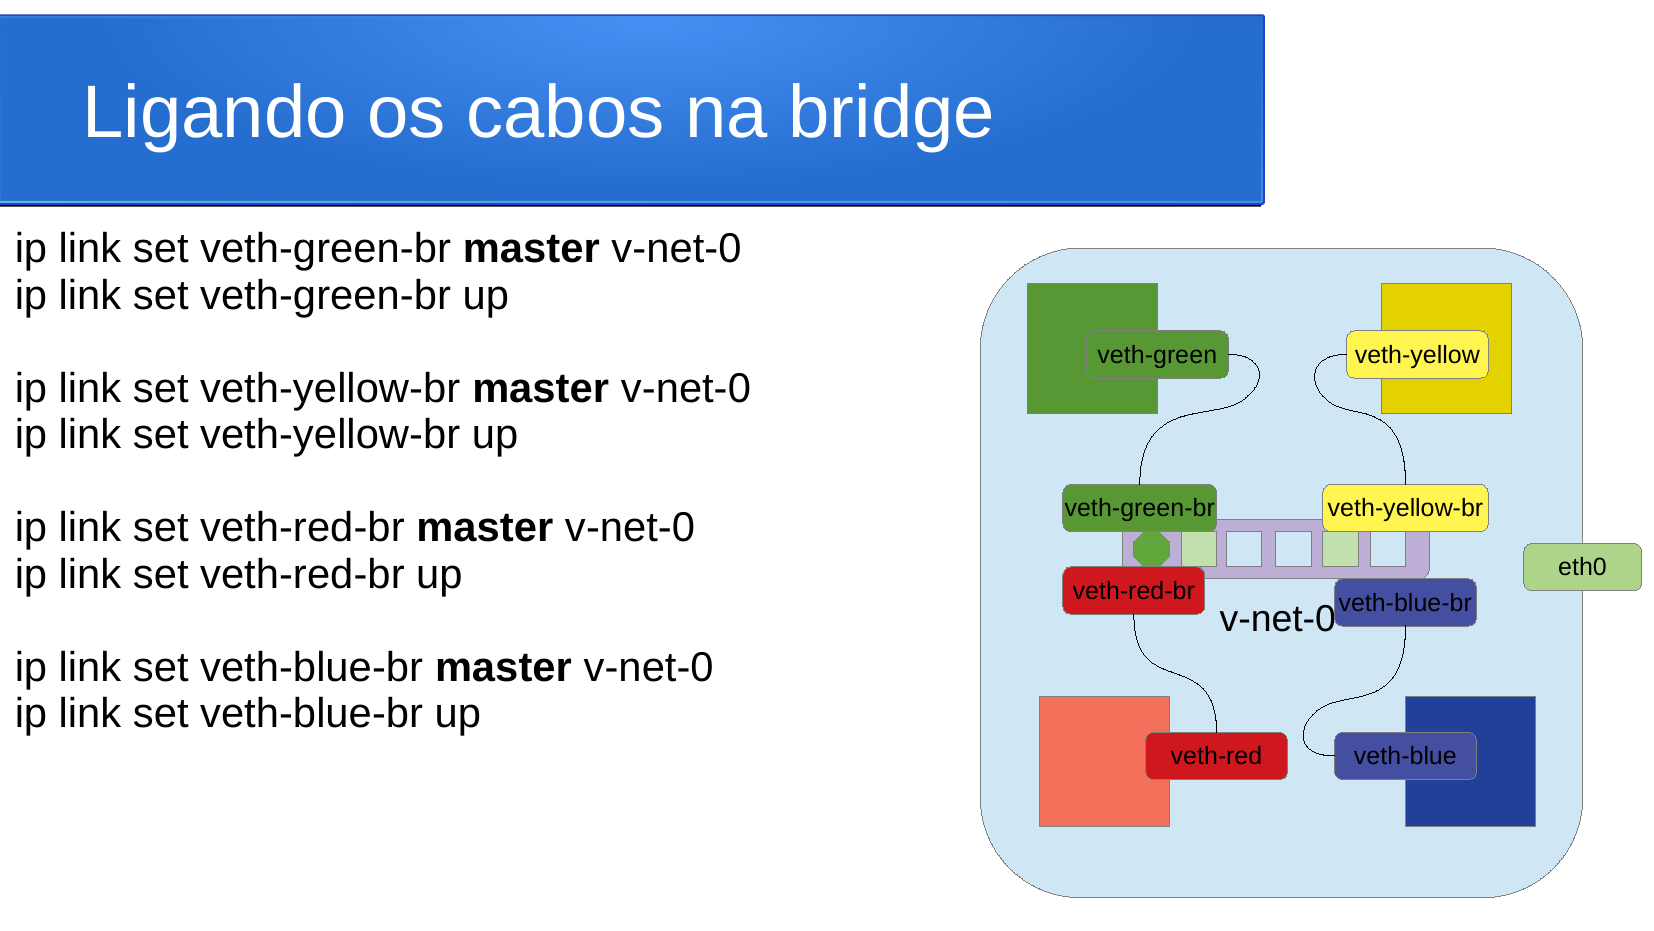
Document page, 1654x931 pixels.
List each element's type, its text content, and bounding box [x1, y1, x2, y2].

title Ligando os cabos na bridge [82, 35, 1235, 189]
text_box eth0 [1523, 543, 1642, 591]
text_box v-net-0 [1204, 590, 1371, 648]
text_box veth-blue [1334, 732, 1477, 780]
text_box veth-blue-br [1334, 578, 1477, 627]
text_box veth-green-br [1062, 484, 1217, 532]
text_box [993, 248, 1583, 898]
text_box veth-yellow-br [1322, 484, 1489, 532]
text_box veth-red [1145, 732, 1288, 780]
text_box veth-green [1086, 330, 1229, 379]
text_box veth-red-br [1062, 566, 1205, 615]
text_box ip link set veth-green-br master v-net-0 ip link set veth-green-br up ip link set veth-yellow-br master v-net-0 ip link set veth-yellow-br up ip link set veth-red-br master v-net-0 ip link set veth-red-br up ip link set veth-blue-br master v-net-0 ip link set veth-blue-br up [0, 217, 993, 931]
text_box veth-yellow [1346, 330, 1489, 379]
